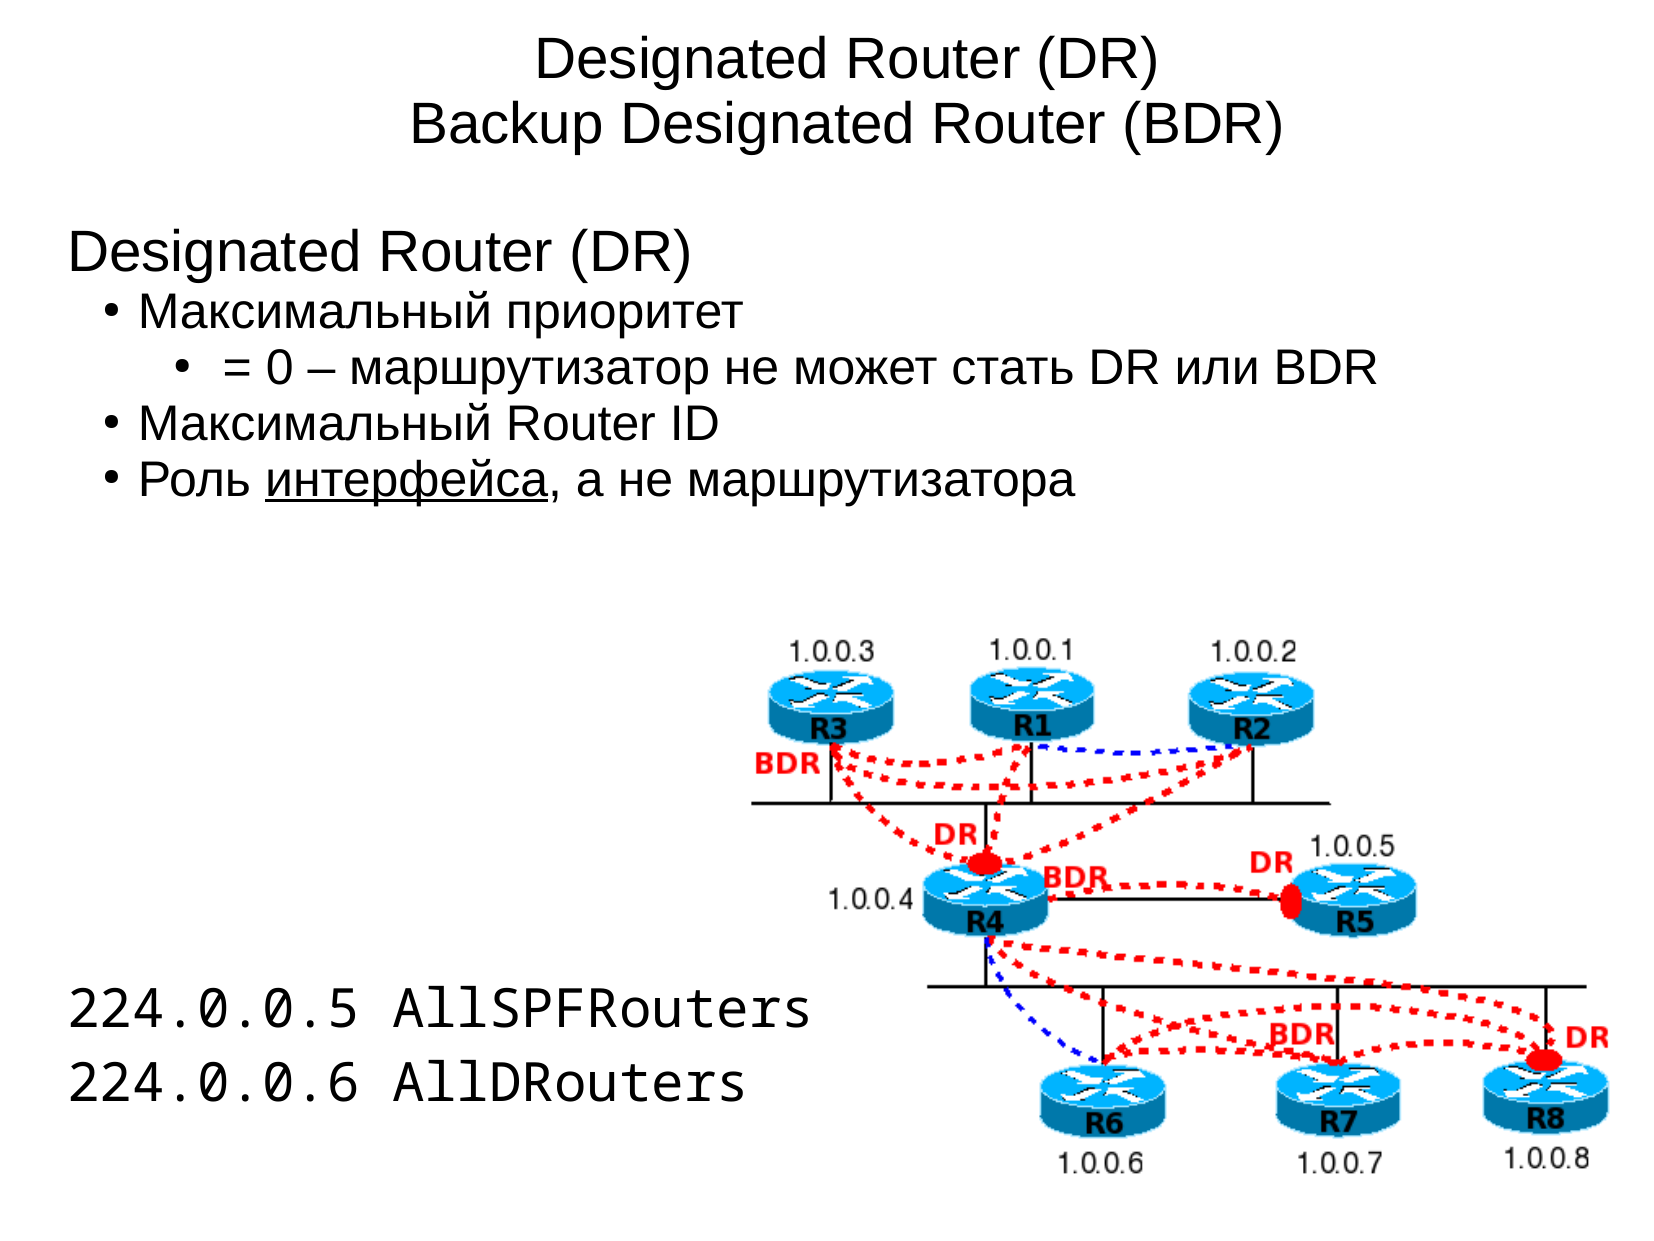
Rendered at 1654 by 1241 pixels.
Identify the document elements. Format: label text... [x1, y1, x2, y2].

title Designated Router (DR) Backup Designated Router (BDR) [82, 25, 1613, 156]
picture [750, 1163, 1613, 1201]
text_box Designated Router (DR) Максимальный приоритет = 0 – маршрутизатор не может стать DR или BDR Максимальный Router ID Роль интерфейса, а не маршрутизатора 224.0.0.5 AllSPFRouters 224.0.0.6 AllDRouters [67, 173, 1613, 1163]
